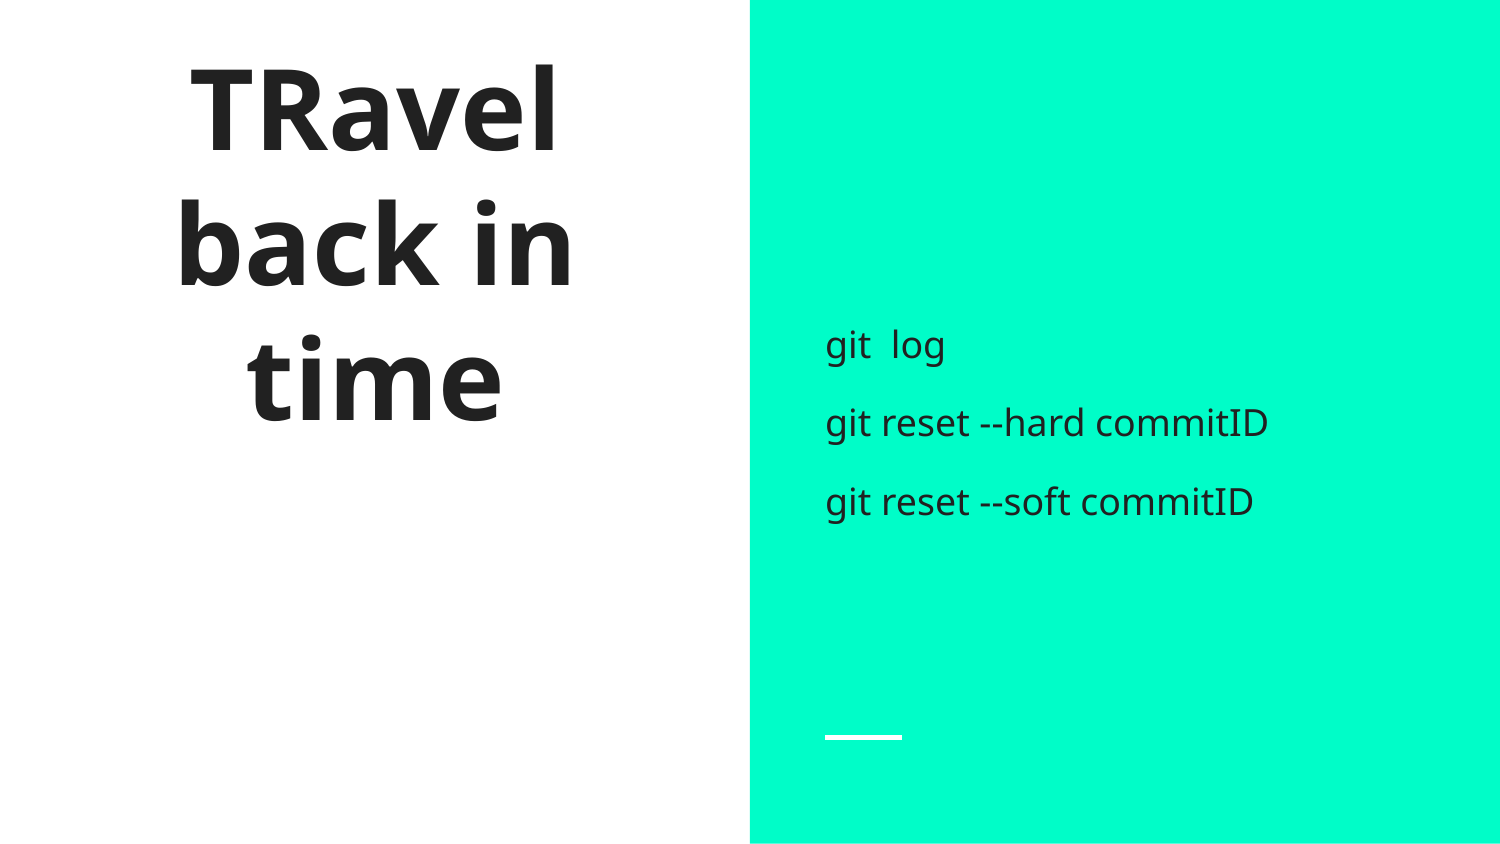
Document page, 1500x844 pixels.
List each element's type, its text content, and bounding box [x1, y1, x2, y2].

title TRavel back in time [43, 177, 708, 458]
list git log git reset --hard commitID git reset --soft commitID [810, 118, 1440, 725]
